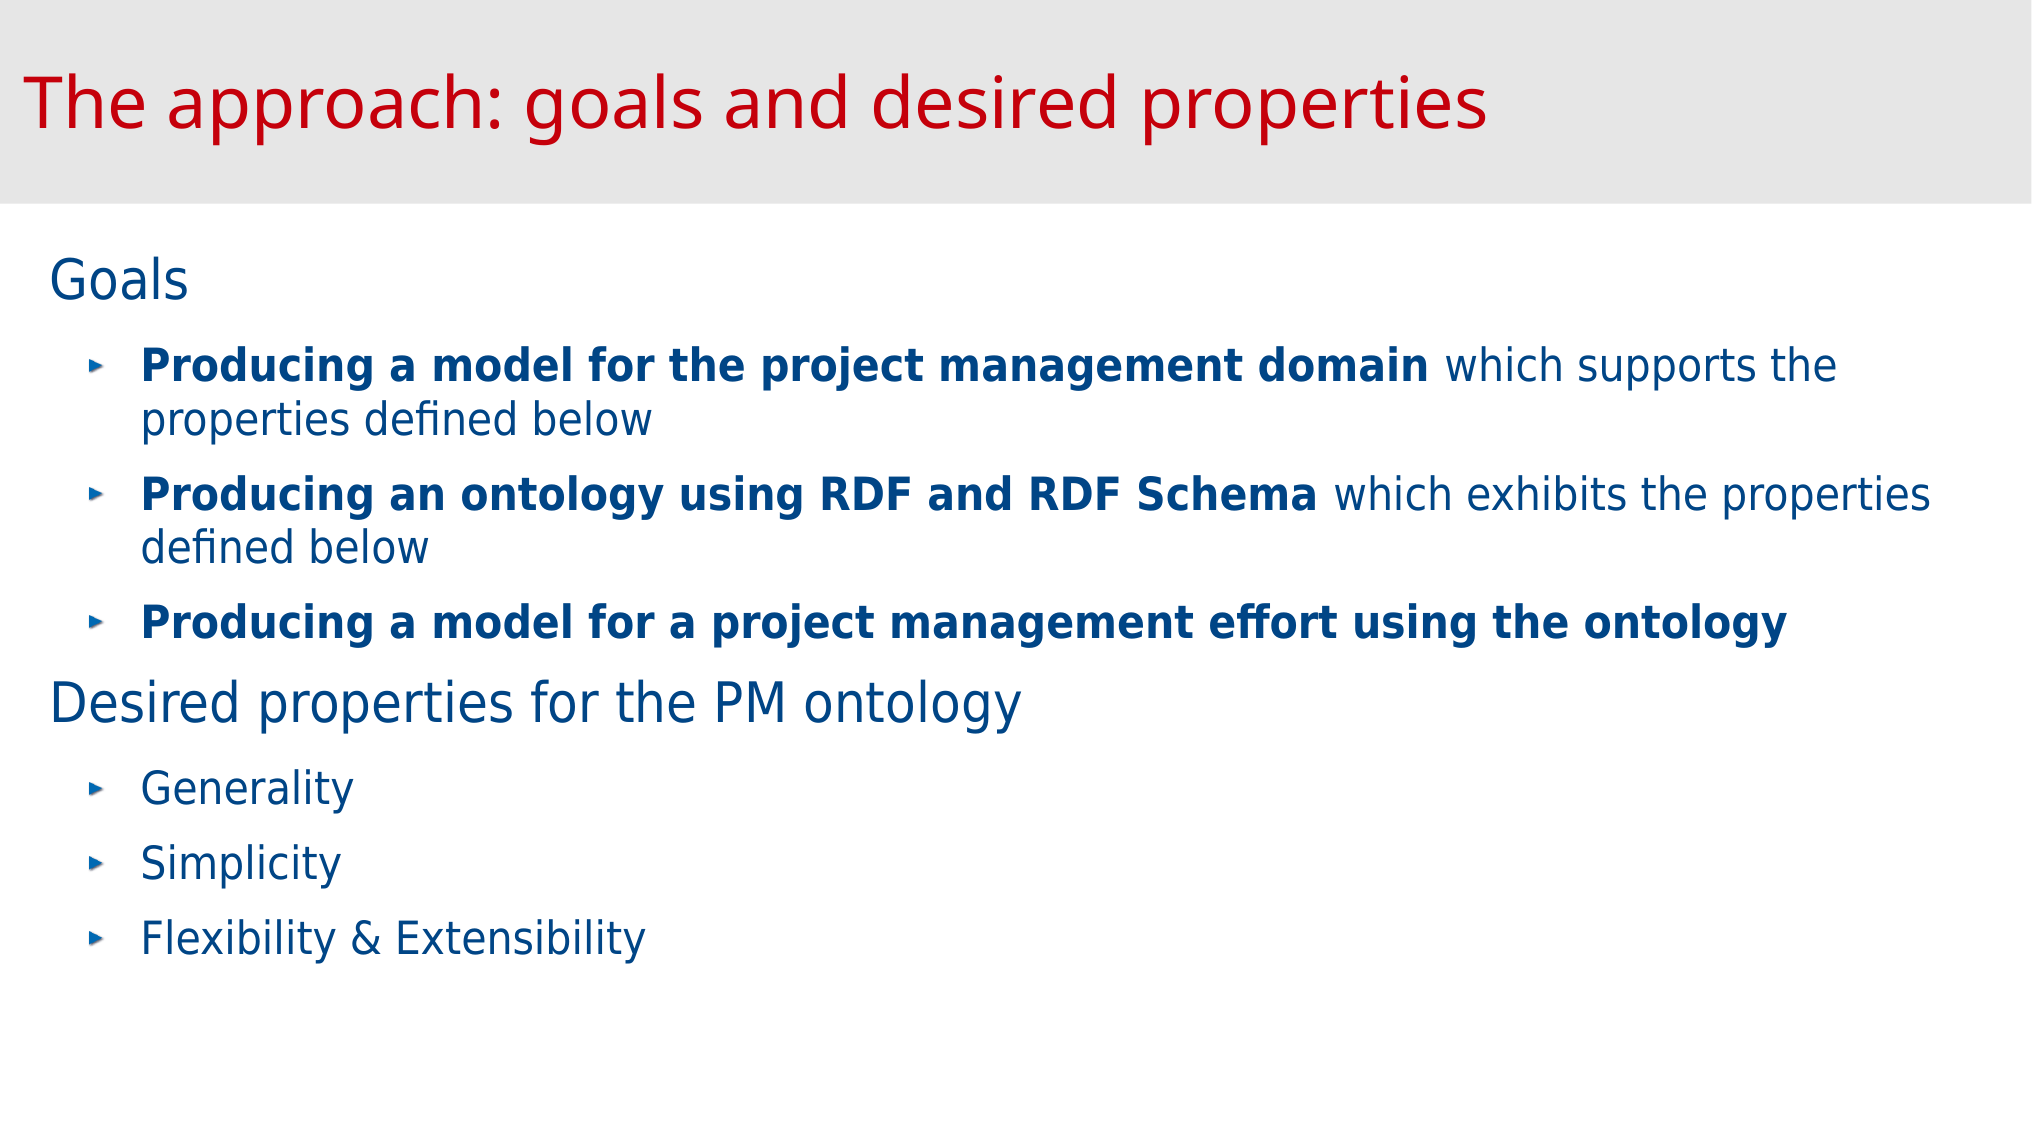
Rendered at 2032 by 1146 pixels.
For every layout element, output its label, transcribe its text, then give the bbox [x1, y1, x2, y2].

list Goals Producing a model for the project management domain which supports the properties defined below Producing an ontology using RDF and RDF Schema which exhibits the properties defined below Producing a model for a project management effort using the ontology Desired properties for the PM ontology Generality Simplicity Flexibility & Extensibility [0, 247, 2032, 967]
title The approach: goals and desired properties [0, 0, 2032, 204]
